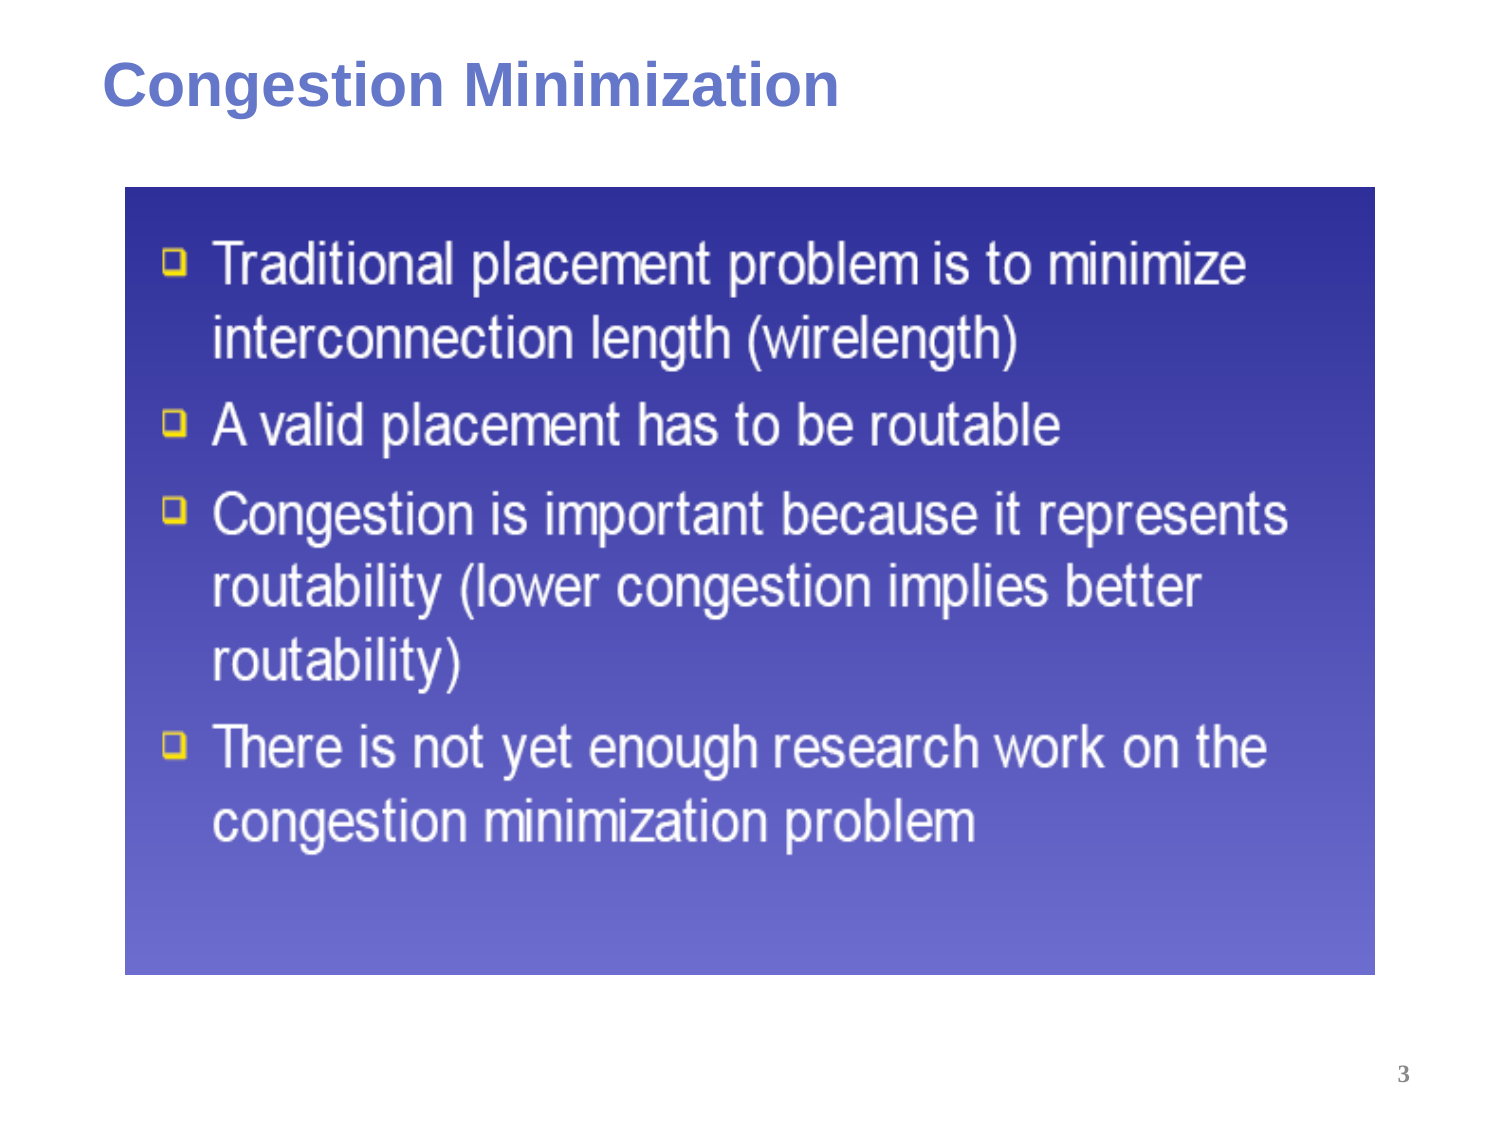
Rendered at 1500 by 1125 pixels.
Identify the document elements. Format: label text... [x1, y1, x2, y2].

text_box <number> [1074, 1042, 1426, 1103]
picture [125, 187, 1375, 976]
text_box Congestion Minimization [87, 37, 1426, 126]
